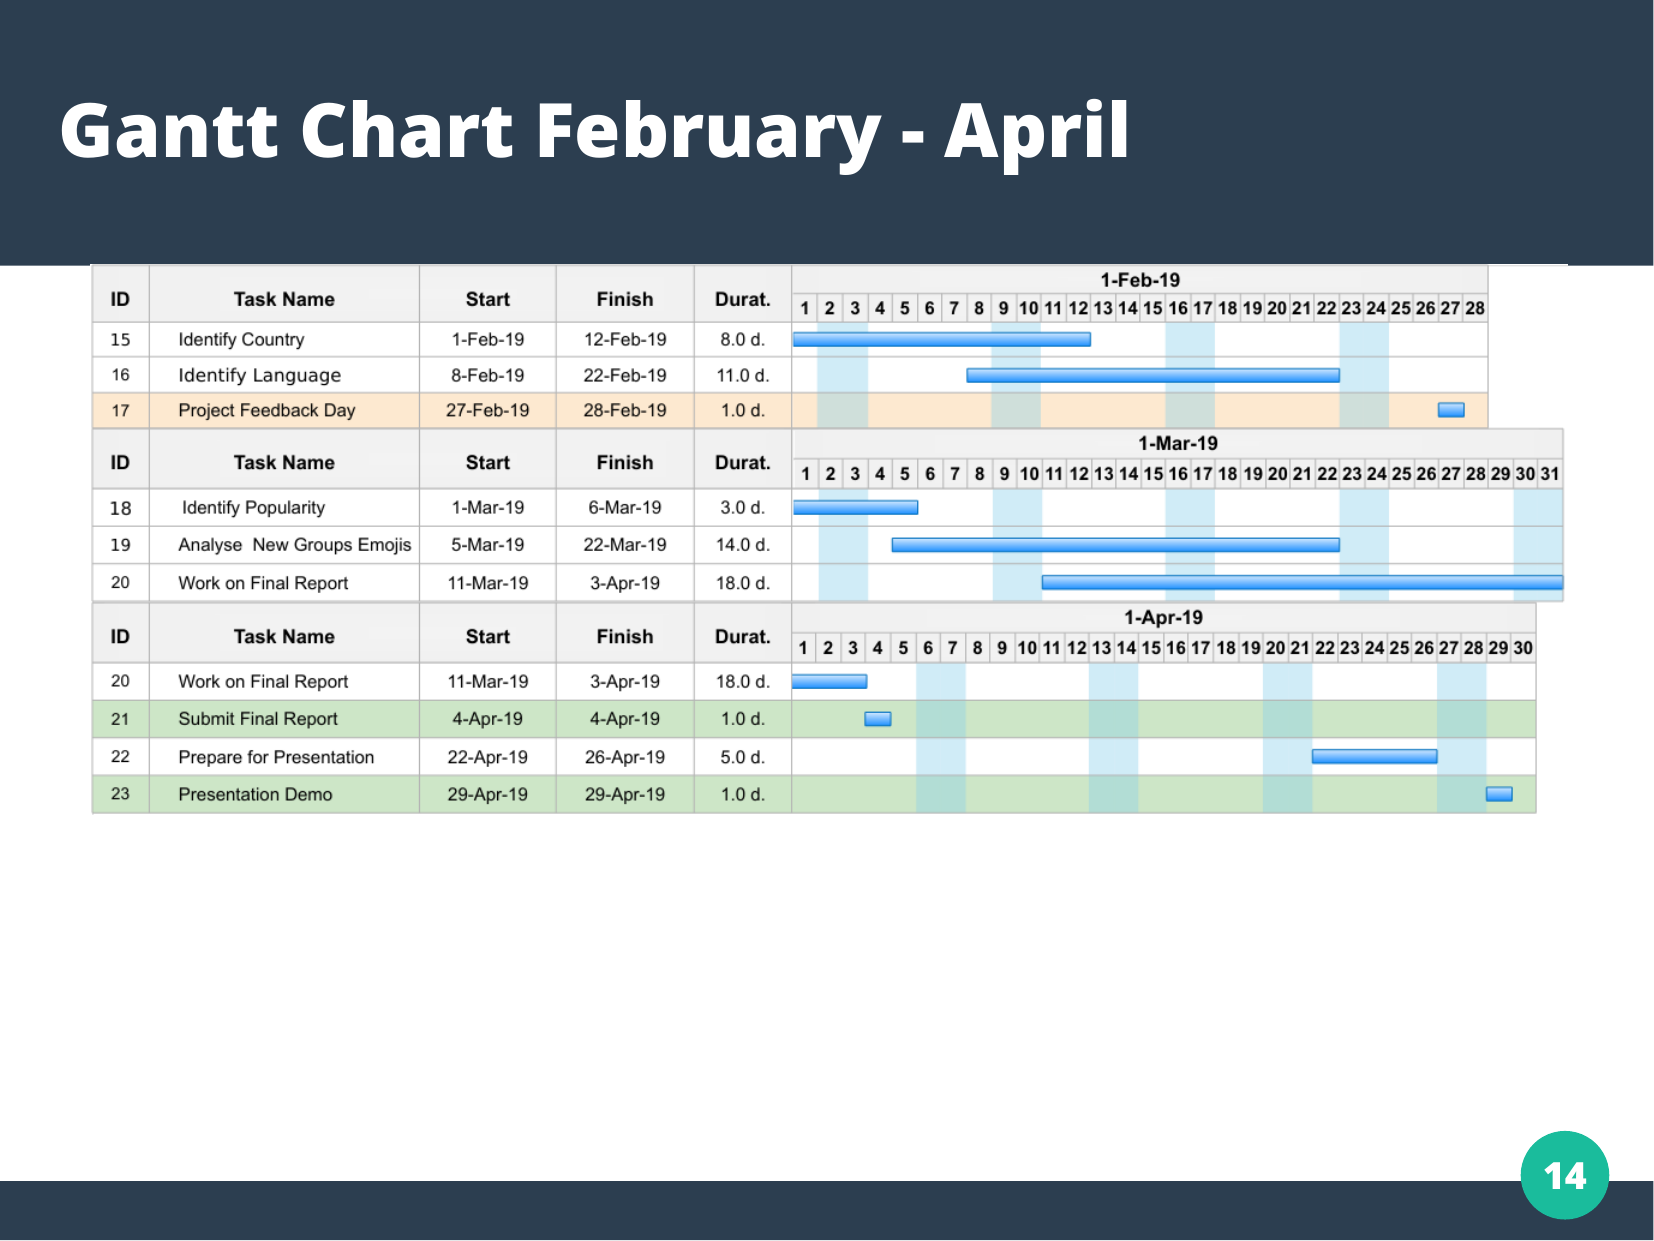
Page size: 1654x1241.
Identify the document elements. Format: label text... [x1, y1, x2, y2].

picture [90, 264, 1568, 815]
title Gantt Chart February - April [59, 49, 1595, 207]
